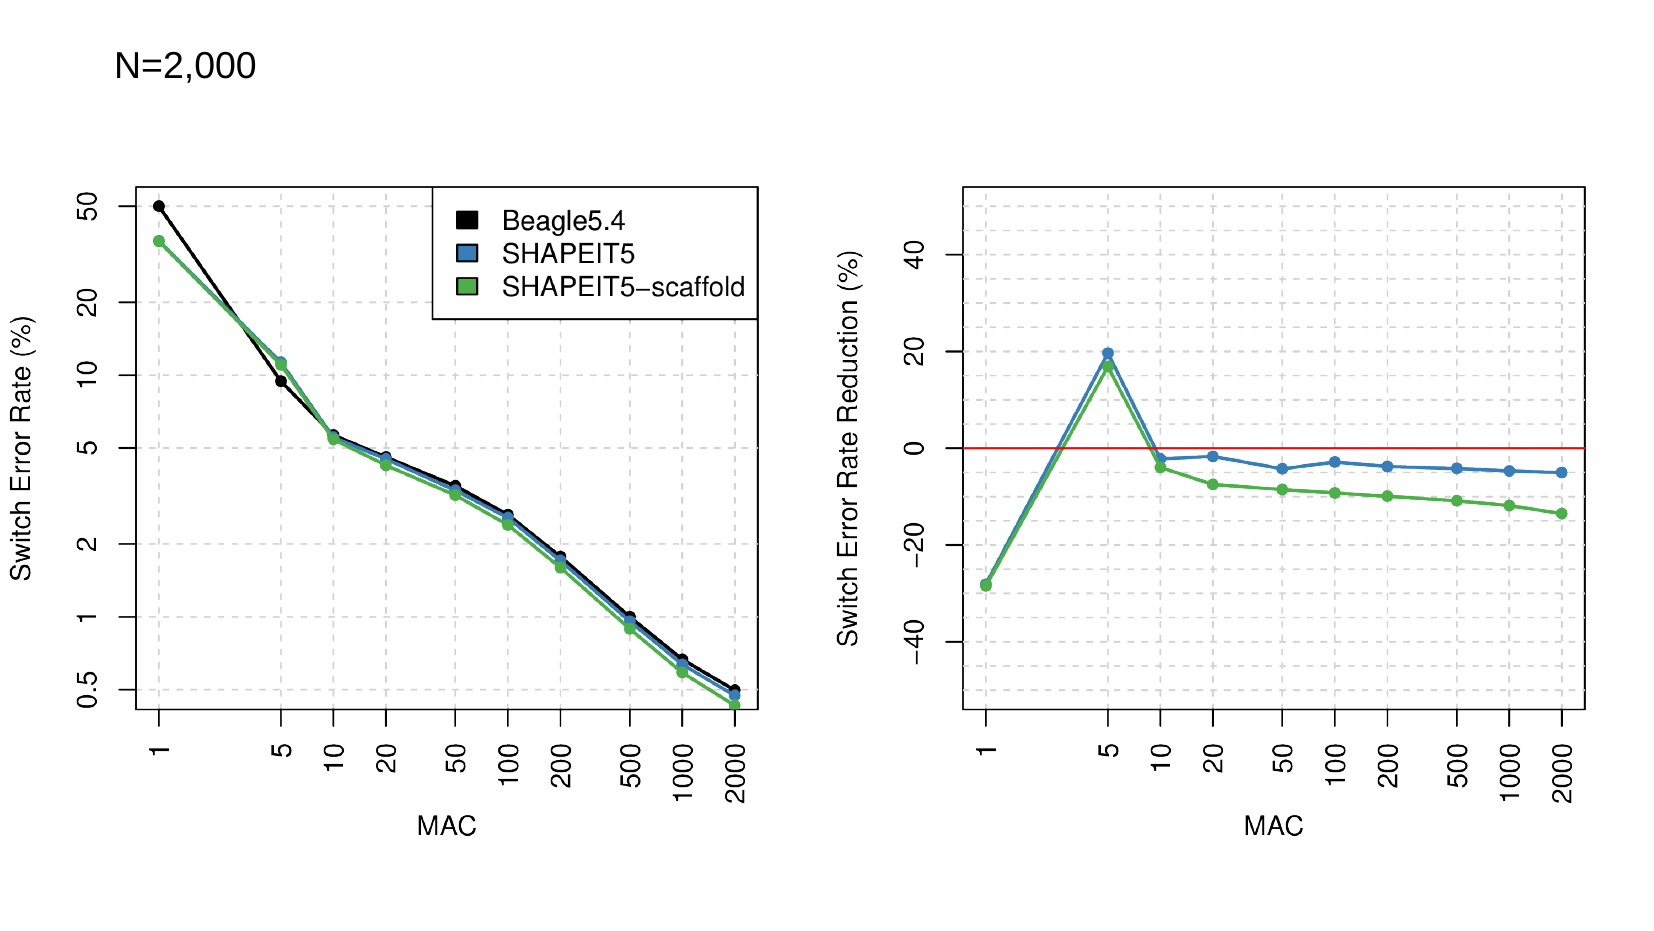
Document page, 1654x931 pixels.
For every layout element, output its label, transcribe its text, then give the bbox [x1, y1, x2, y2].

text_box N=2,000 [99, 37, 413, 137]
picture [0, 51, 1654, 878]
